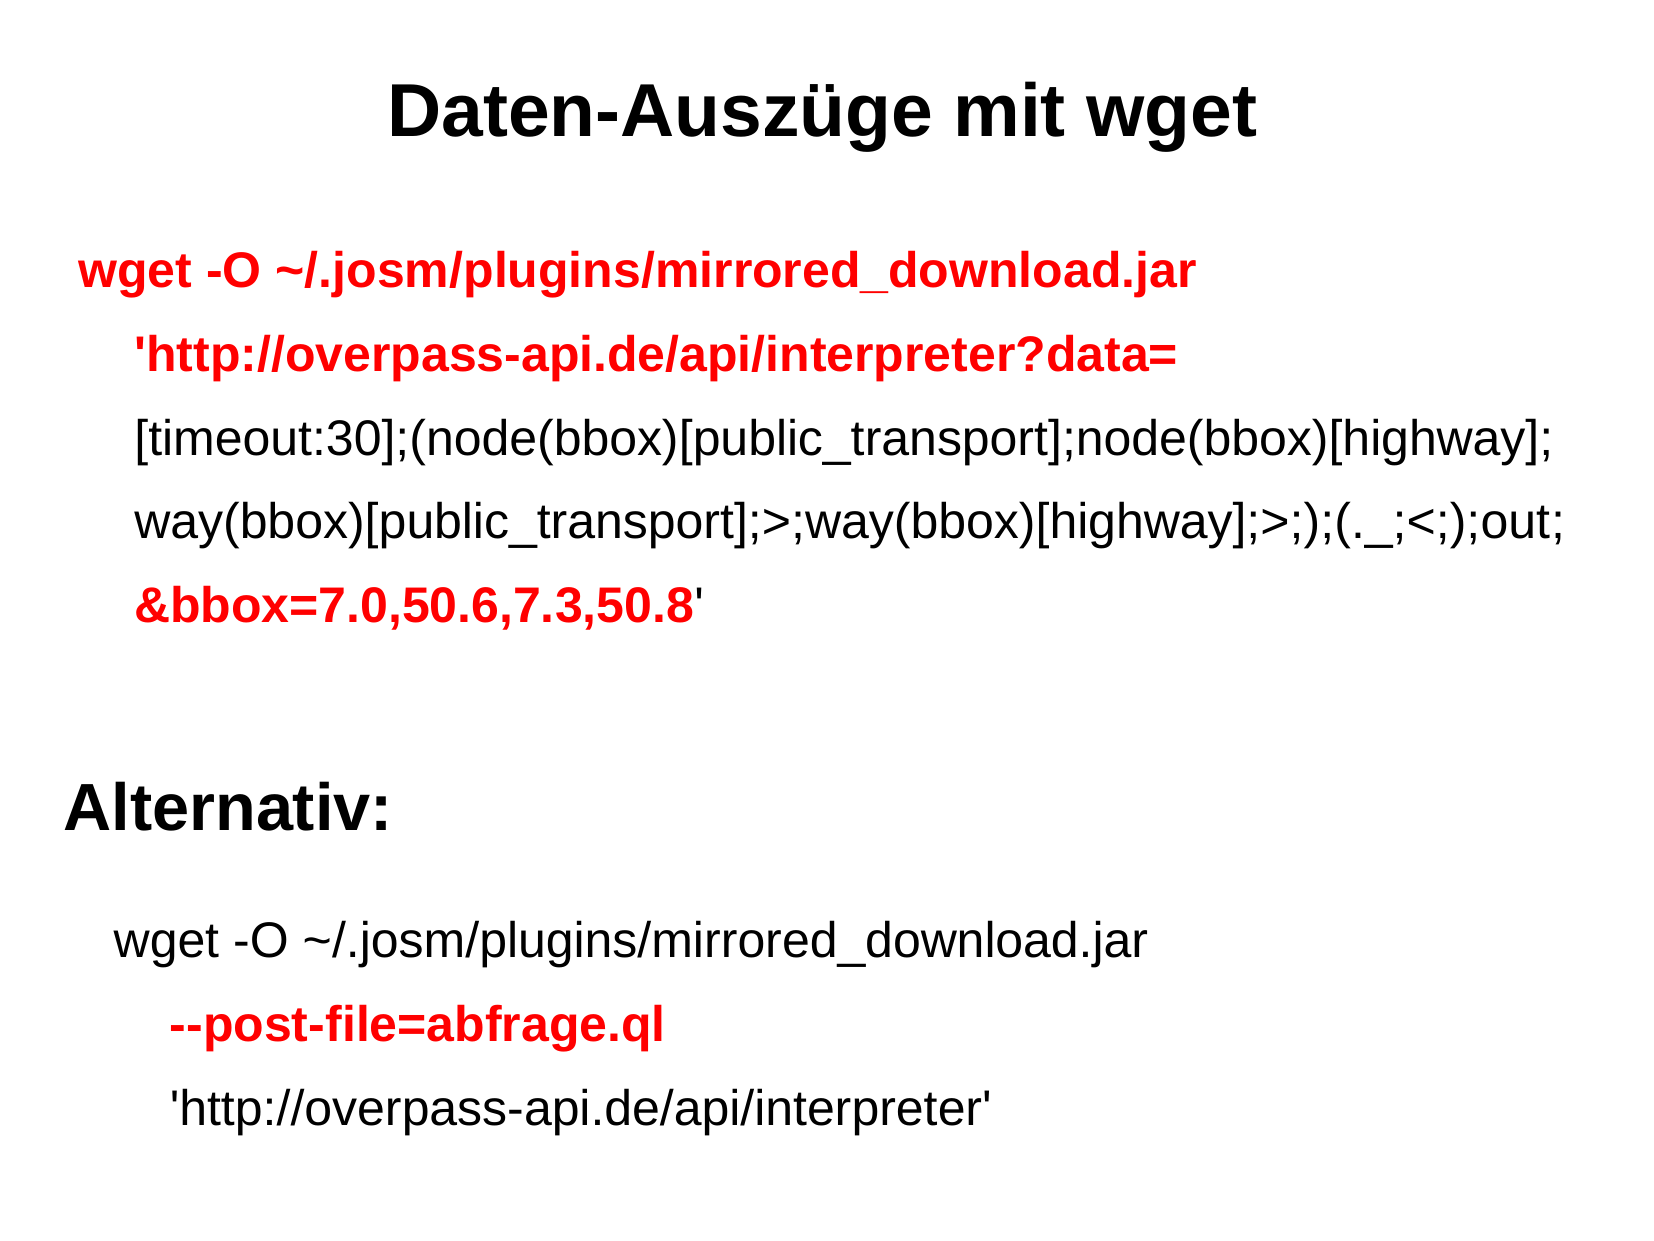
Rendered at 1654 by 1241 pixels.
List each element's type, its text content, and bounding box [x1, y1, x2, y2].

text_box Daten-Auszüge mit wget [372, 61, 1273, 160]
text_box wget -O ~/.josm/plugins/mirrored_download.jar 'http://overpass-api.de/api/interpreter?data= [timeout:30];(node(bbox)[public_transport];node(bbox)[highway]; way(bbox)[public_transport];>;way(bbox)[highway];>;);(._;<;);out; &bbox=7.0,50.6,7.3,50.8' [63, 207, 1621, 613]
text_box Alternativ: [48, 763, 409, 853]
text_box wget -O ~/.josm/plugins/mirrored_download.jar --post-file=abfrage.ql 'http://overpass-api.de/api/interpreter' [98, 877, 1364, 1116]
